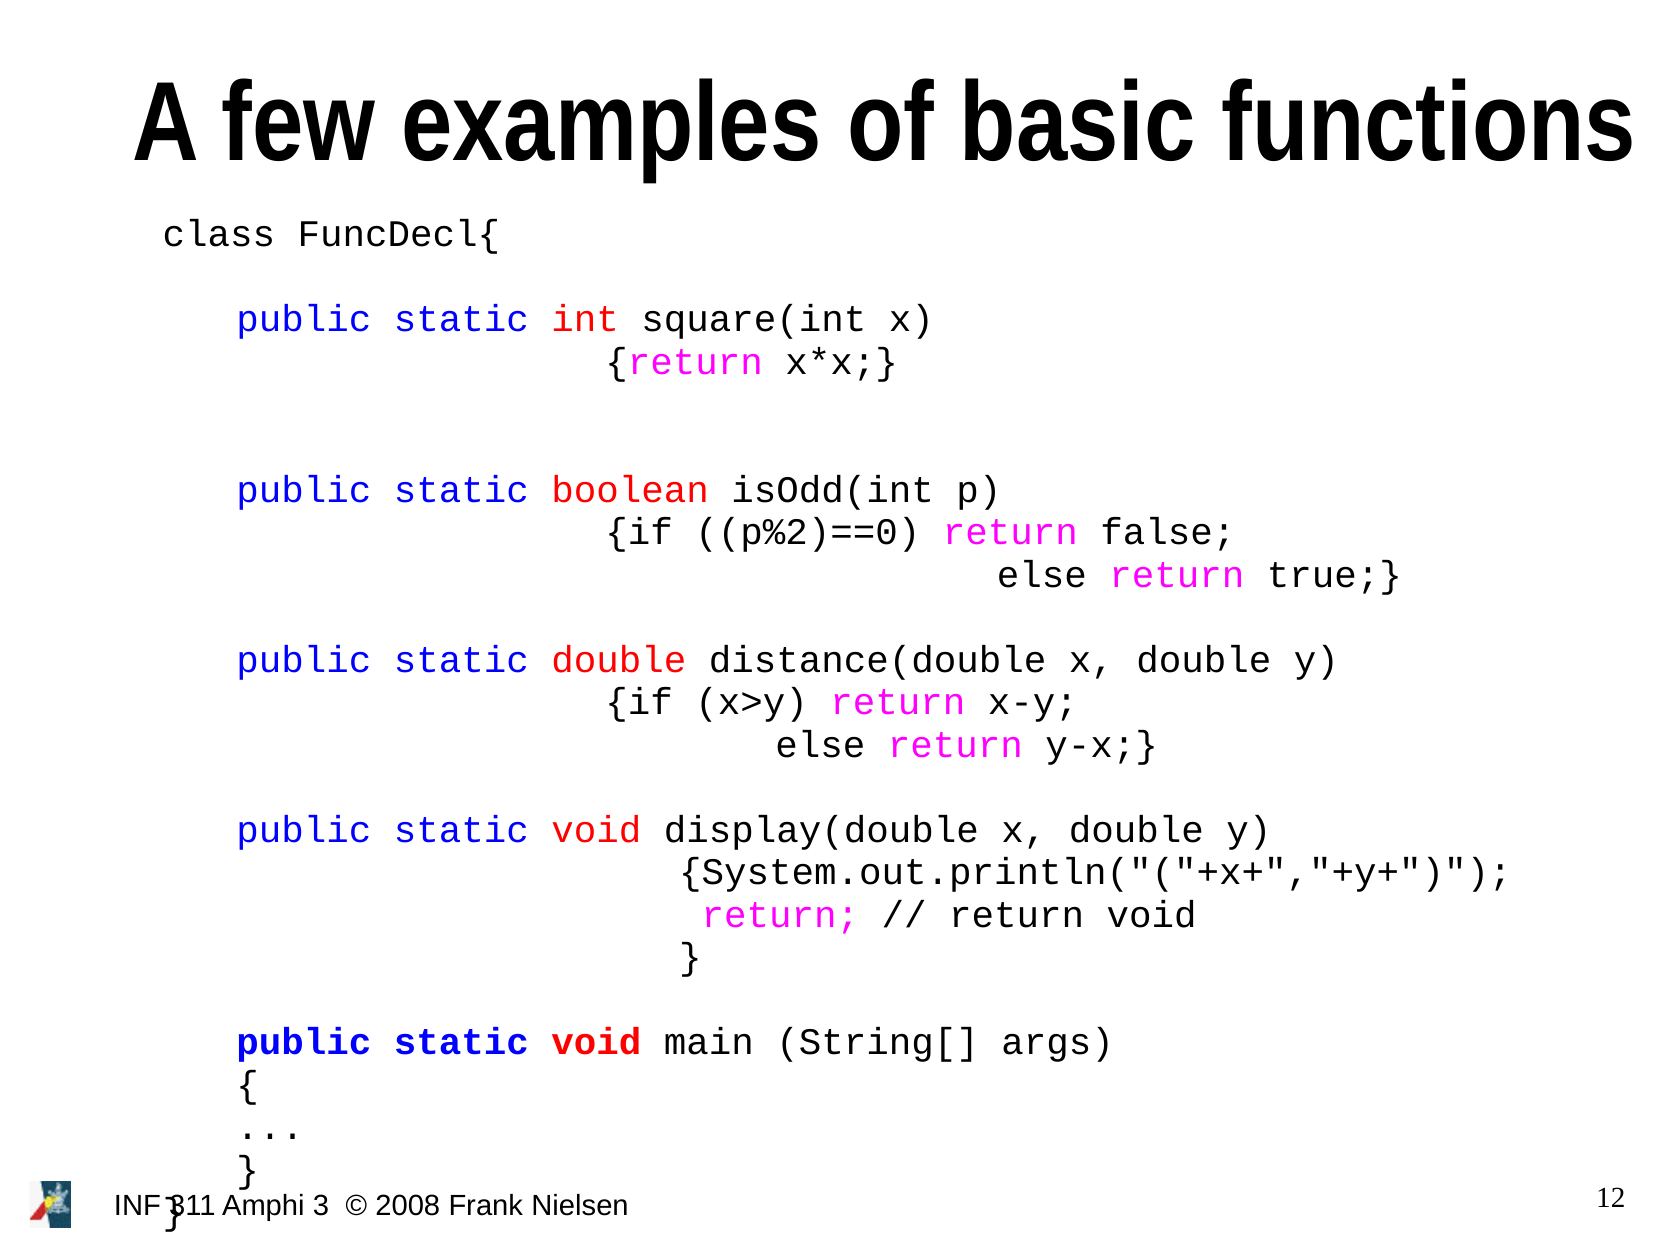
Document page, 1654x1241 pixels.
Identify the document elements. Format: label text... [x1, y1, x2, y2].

picture [29, 1181, 71, 1228]
text_box class FuncDecl{ public static int square(int x) {return x*x;} public static boolean isOdd(int p) {if ((p%2)==0) return false; else return true;} public static double distance(double x, double y) {if (x>y) return x-y; else return y-x;} public static void display(double x, double y) {System.out.println("("+x+","+y+")"); return; // return void } public static void main (String[] args) { ... } } [147, 208, 1527, 1182]
text_box A few examples of basic functions [118, 48, 1652, 192]
